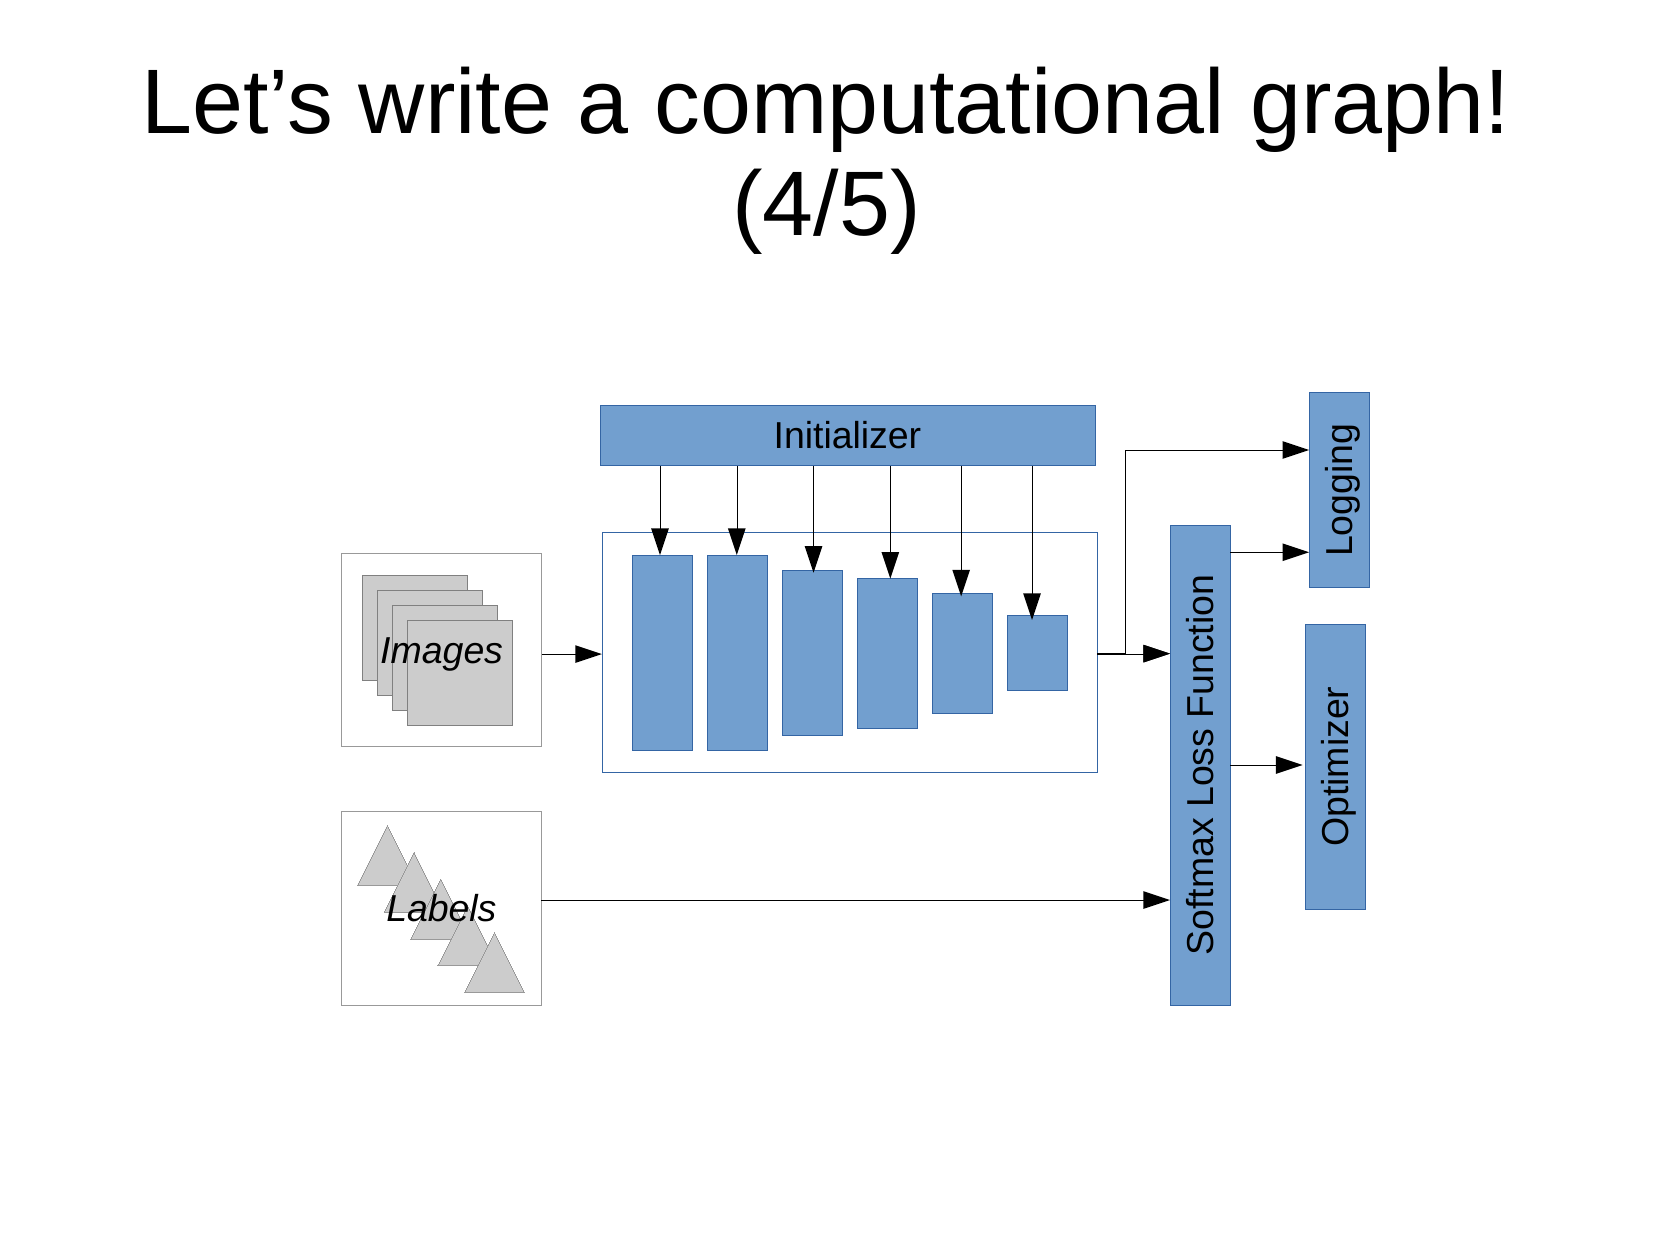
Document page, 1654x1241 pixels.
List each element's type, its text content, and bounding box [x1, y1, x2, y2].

text_box Initializer [600, 405, 1096, 466]
text_box [707, 555, 768, 751]
text_box Logging [1309, 392, 1370, 588]
text_box [932, 593, 993, 714]
title Let’s write a computational graph! (4/5) [82, 49, 1571, 257]
text_box Labels [341, 811, 542, 1006]
text_box Optimizer [1305, 624, 1366, 910]
text_box Softmax Loss Function [1170, 525, 1231, 1006]
text_box [632, 555, 693, 751]
text_box [857, 578, 918, 729]
text_box [782, 570, 843, 736]
text_box [1007, 615, 1068, 691]
text_box Images [341, 553, 542, 747]
